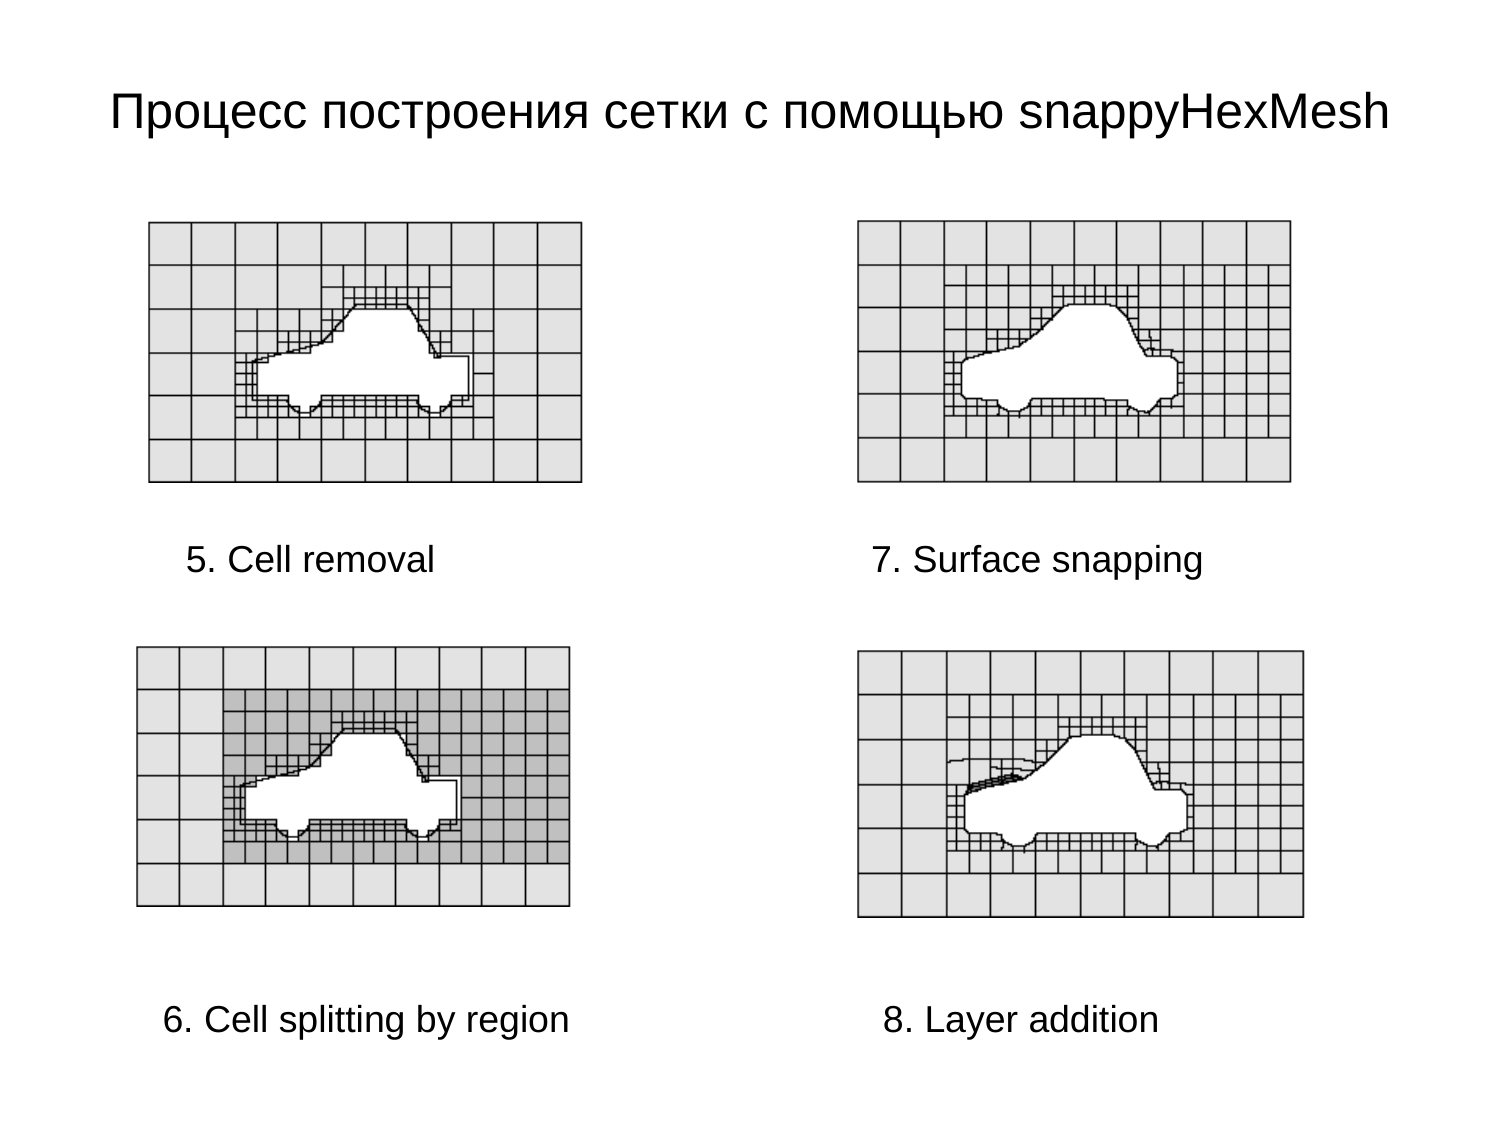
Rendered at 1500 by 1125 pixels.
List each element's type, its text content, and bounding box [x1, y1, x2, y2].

text_box 5. Cell removal [171, 527, 585, 588]
text_box Процесс построения сетки с помощью snappyHexMesh [75, 45, 1426, 173]
text_box 6. Cell splitting by region [147, 987, 633, 1049]
picture [135, 645, 572, 907]
text_box 7. Surface snapping [856, 527, 1270, 588]
picture [856, 649, 1306, 918]
text_box 8. Layer addition [868, 987, 1282, 1049]
picture [856, 219, 1293, 486]
picture [147, 219, 584, 483]
